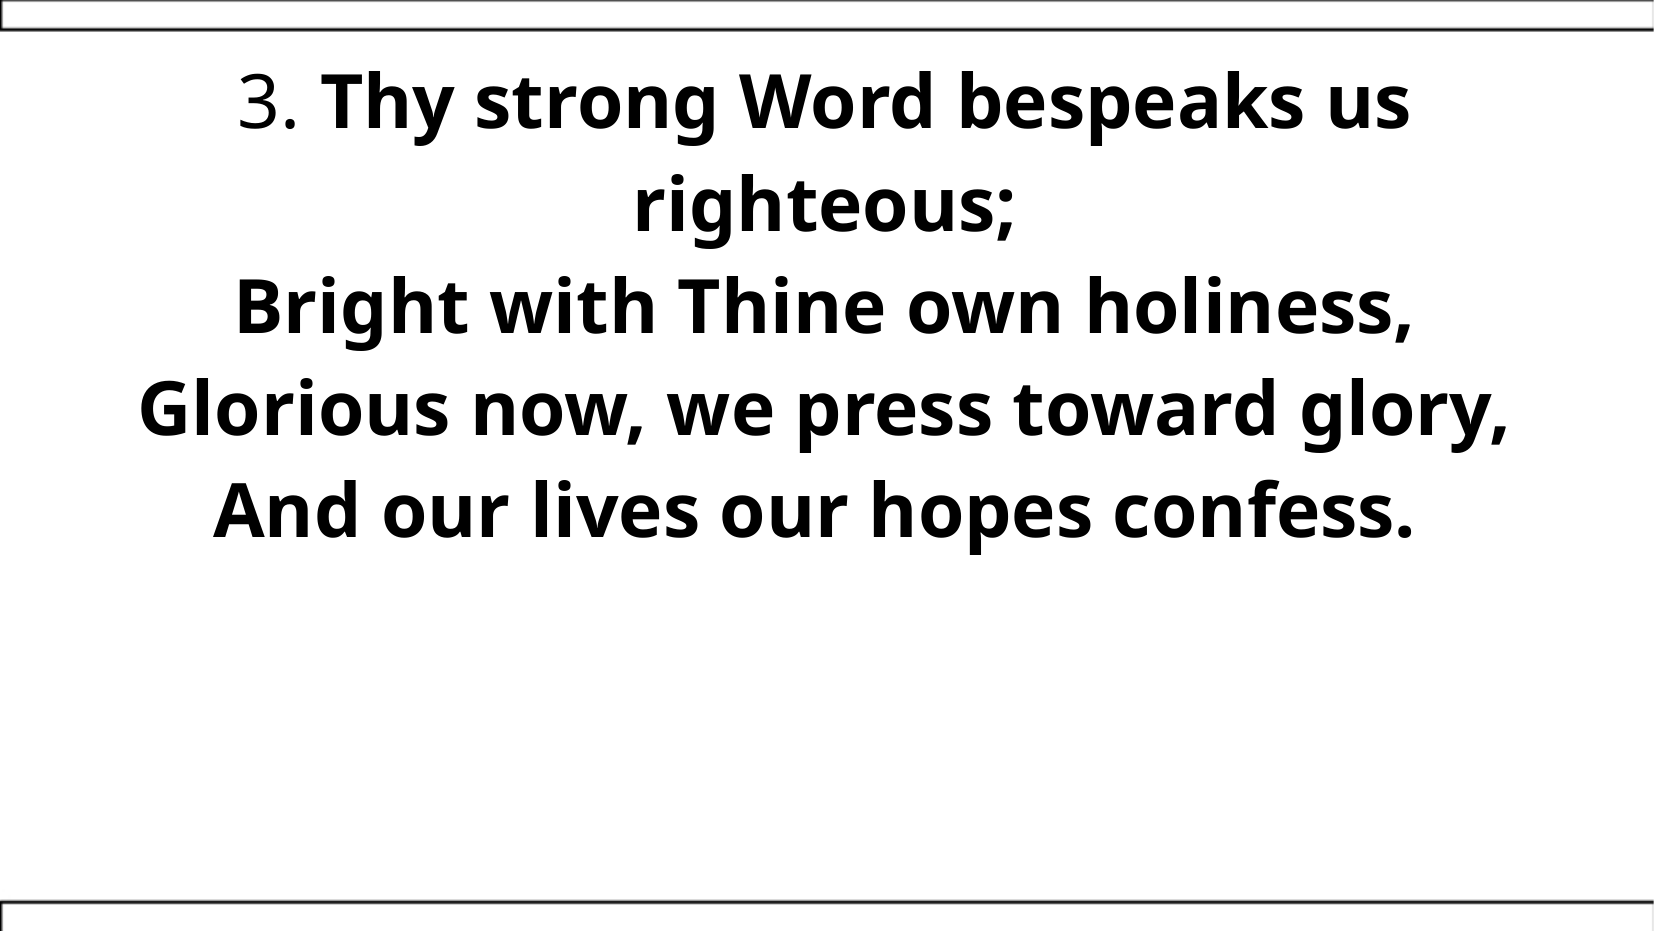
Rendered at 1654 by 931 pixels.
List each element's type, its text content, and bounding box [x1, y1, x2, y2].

picture [0, 0, 1654, 931]
text_box 3. Thy strong Word bespeaks us righteous; Bright with Thine own holiness, Glorious now, we press toward glory, And our lives our hopes confess. [60, 41, 1591, 556]
